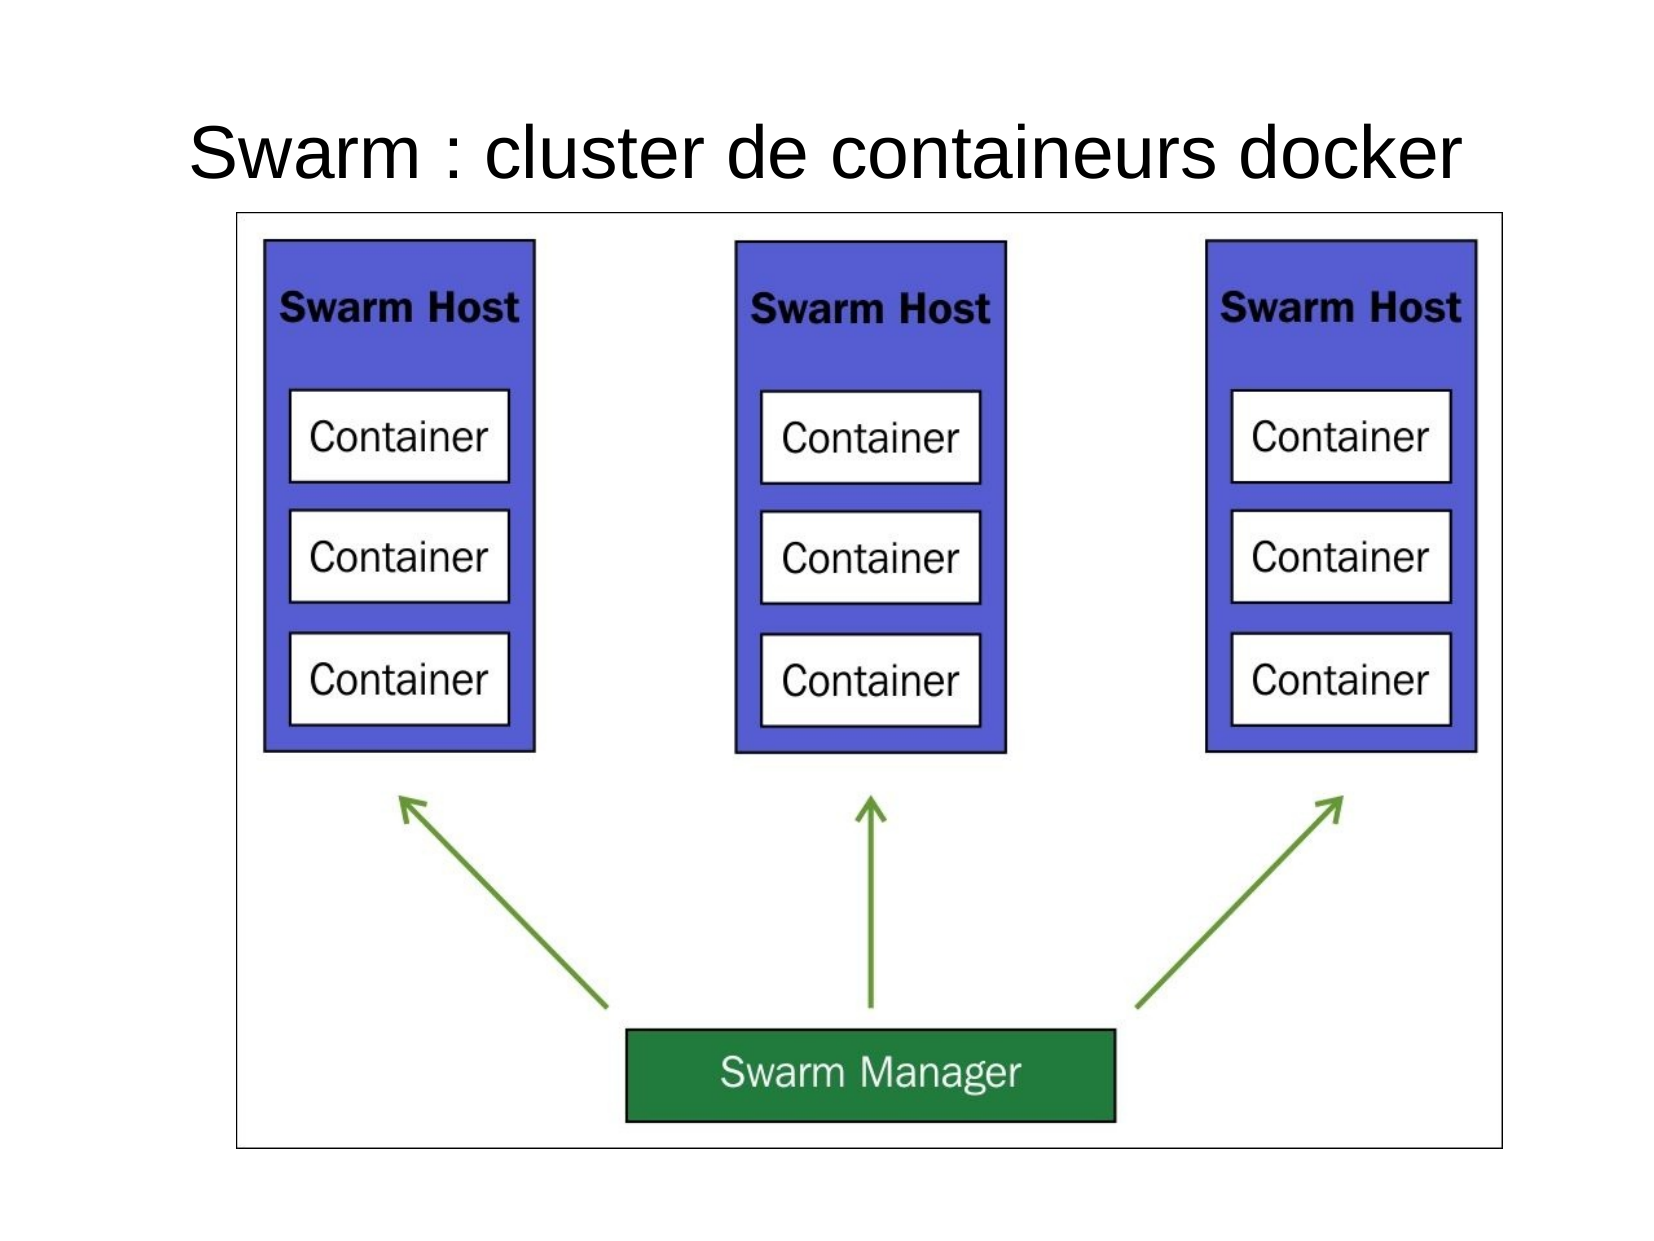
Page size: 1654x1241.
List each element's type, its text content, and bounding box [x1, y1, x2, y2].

picture [236, 212, 1503, 1149]
title Swarm : cluster de containeurs docker [82, 49, 1571, 257]
